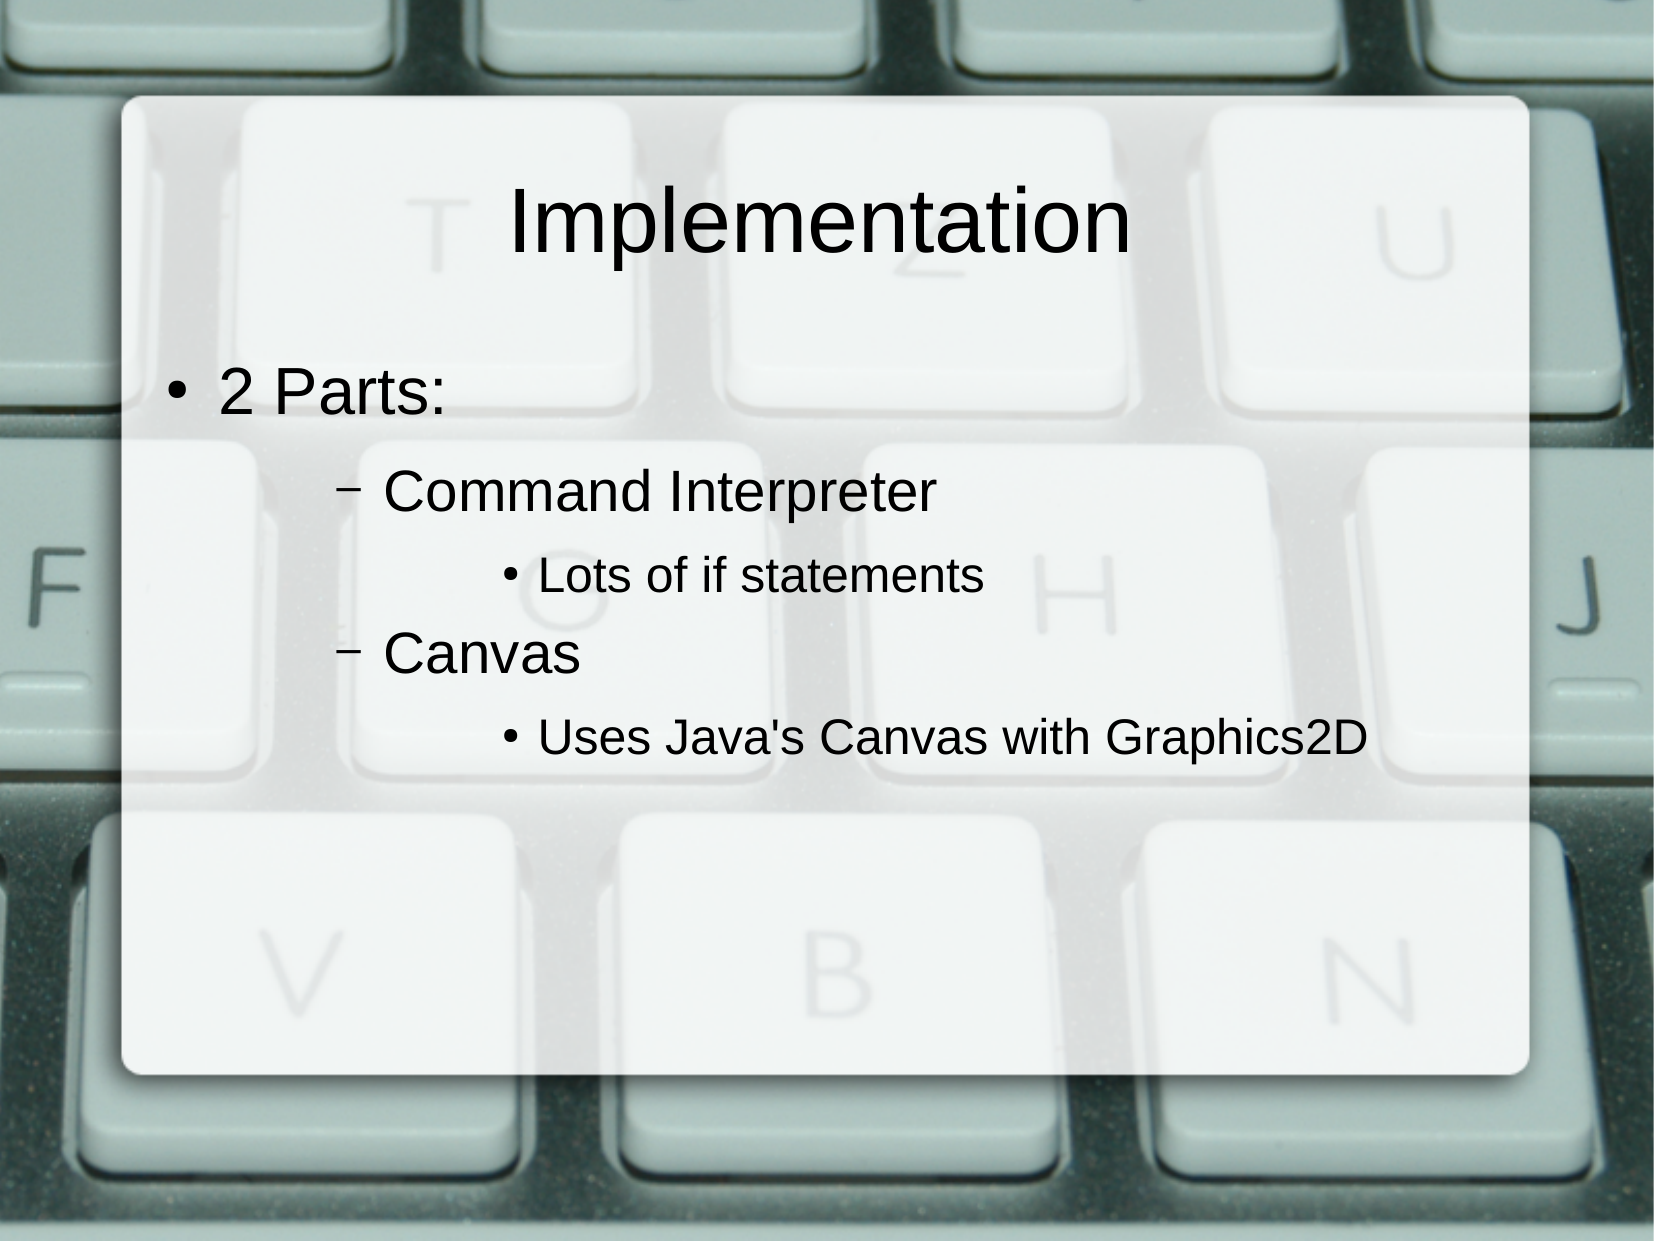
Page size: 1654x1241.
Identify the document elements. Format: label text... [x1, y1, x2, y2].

picture [0, 0, 1654, 1241]
title Implementation [135, 125, 1506, 318]
list 2 Parts: Command Interpreter Lots of if statements Canvas Uses Java's Canvas with Graphics2D [147, 354, 1506, 1049]
